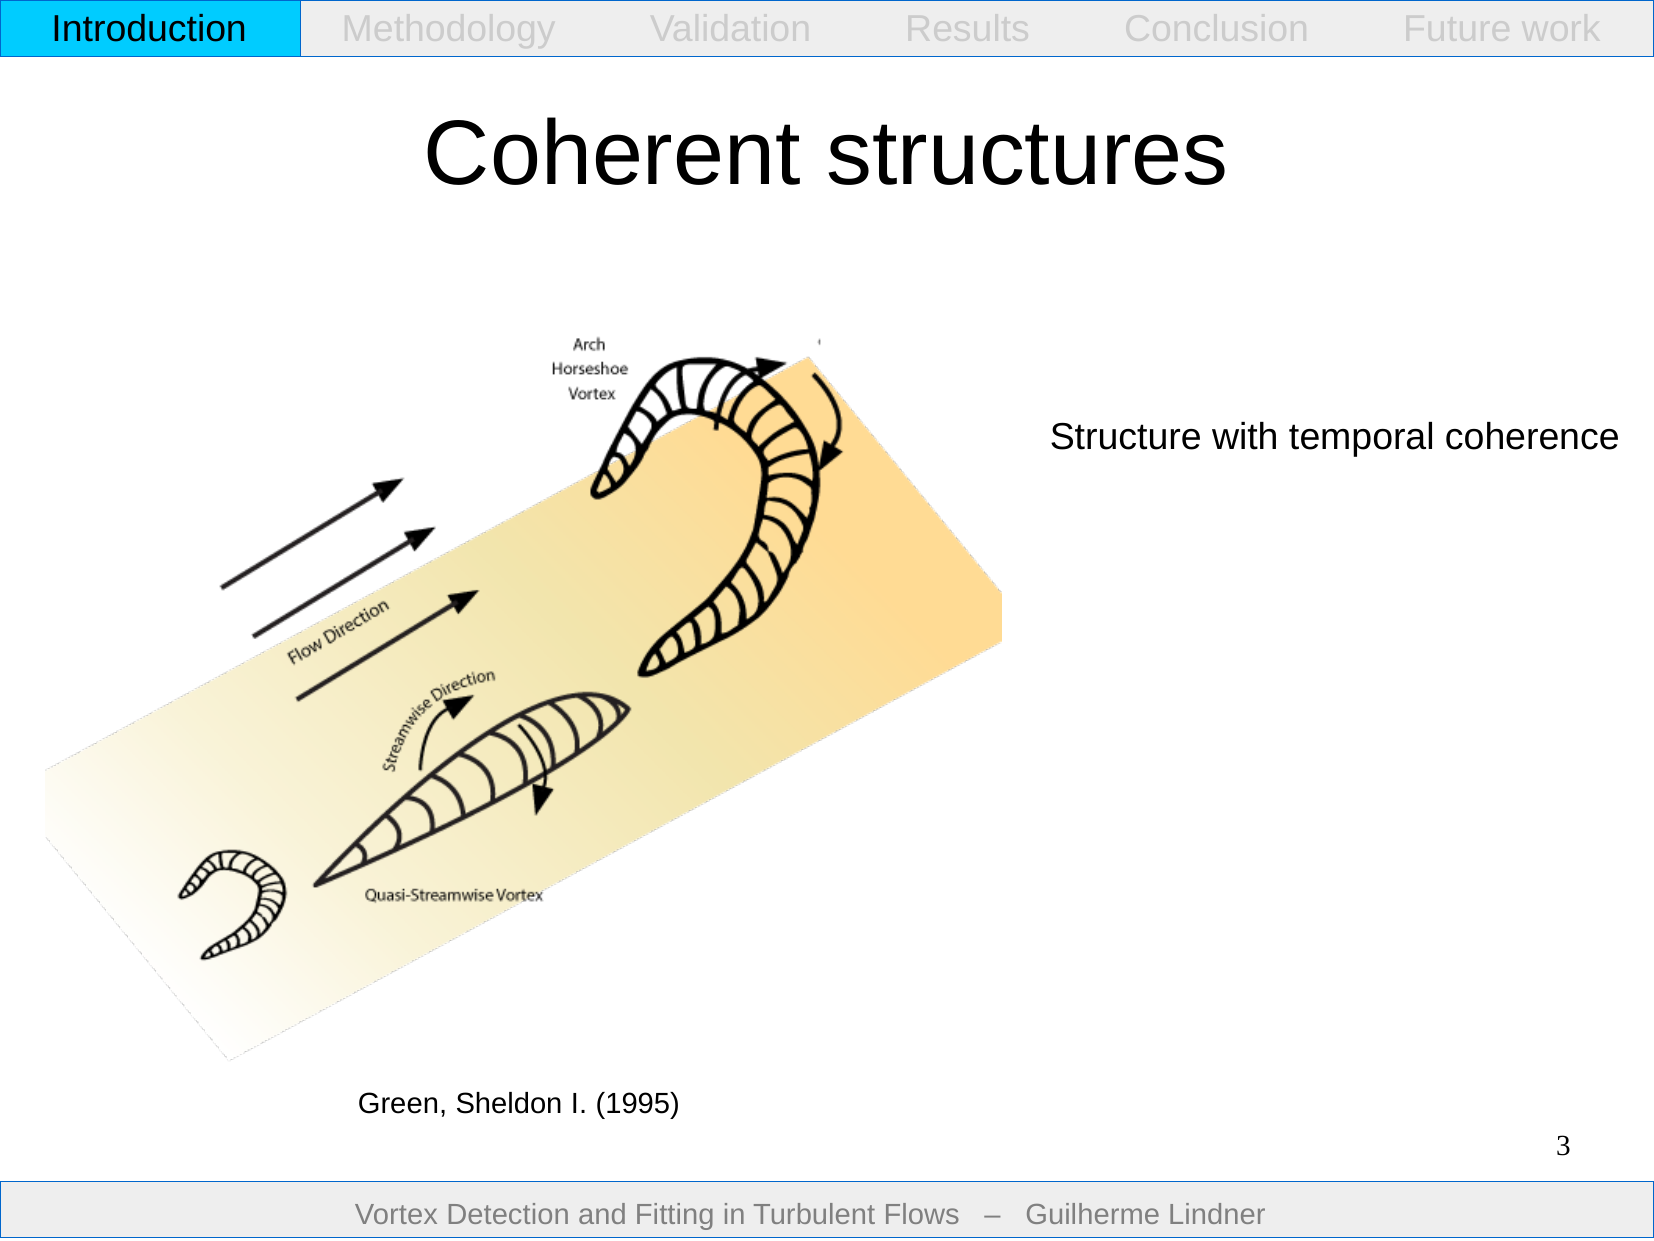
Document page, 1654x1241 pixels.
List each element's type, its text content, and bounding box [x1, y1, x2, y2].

text_box [0, 1181, 1654, 1238]
text_box Green, Sheldon I. (1995) [343, 1080, 704, 1128]
text_box Introduction Methodology Validation Results Conclusion Future work [0, 0, 1654, 57]
text_box Structure with temporal coherence [1035, 408, 1635, 466]
title Coherent structures [82, 57, 1571, 257]
text_box Vortex Detection and Fitting in Turbulent Flows – Guilherme Lindner [340, 1190, 1314, 1241]
picture [45, 262, 1002, 1081]
